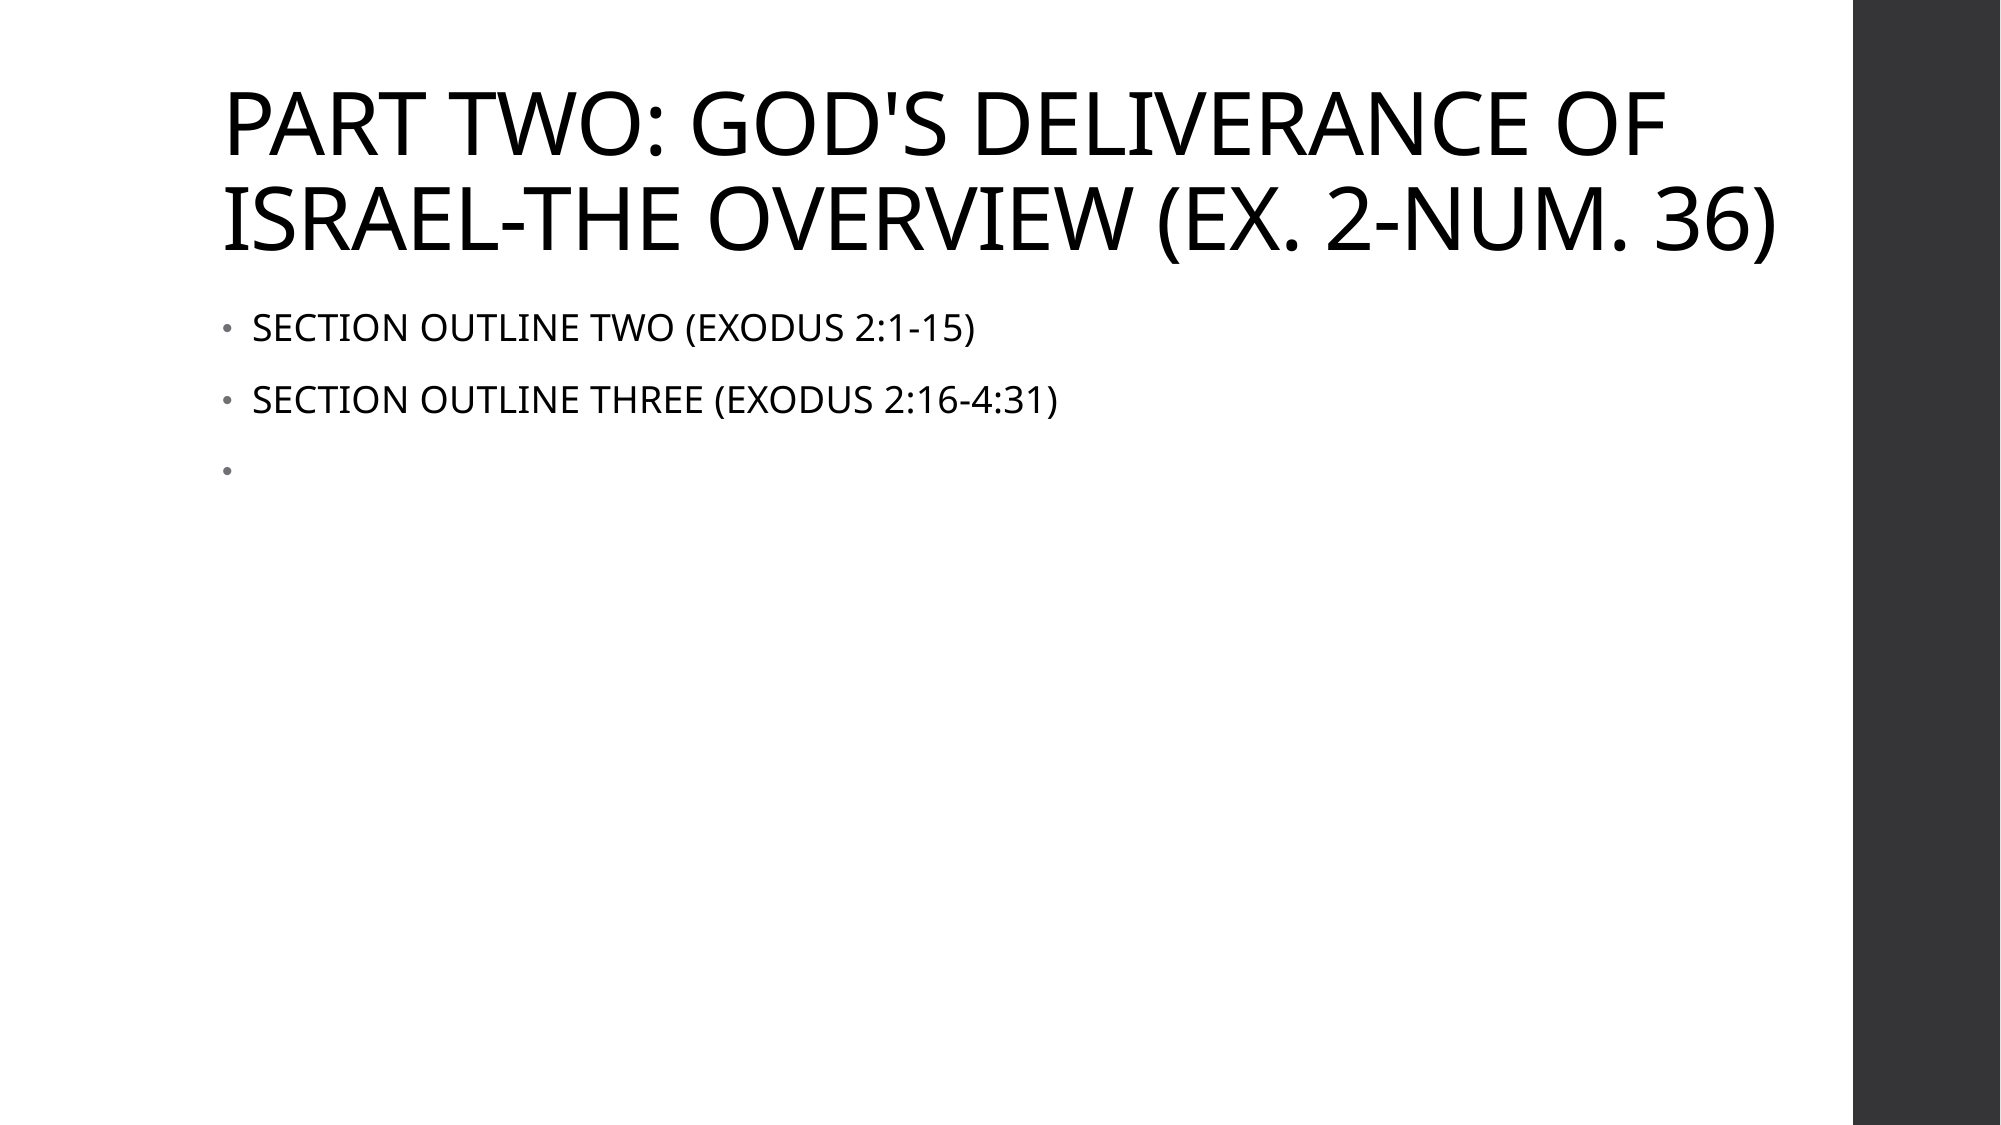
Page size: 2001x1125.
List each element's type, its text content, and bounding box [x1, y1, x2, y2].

list SECTION OUTLINE TWO (EXODUS 2:1-15) SECTION OUTLINE THREE (EXODUS 2:16-4:31) [206, 299, 1617, 1014]
title PART TWO: GOD'S DELIVERANCE OF ISRAEL-THE OVERVIEW (EX. 2-NUM. 36) [206, 60, 1797, 278]
